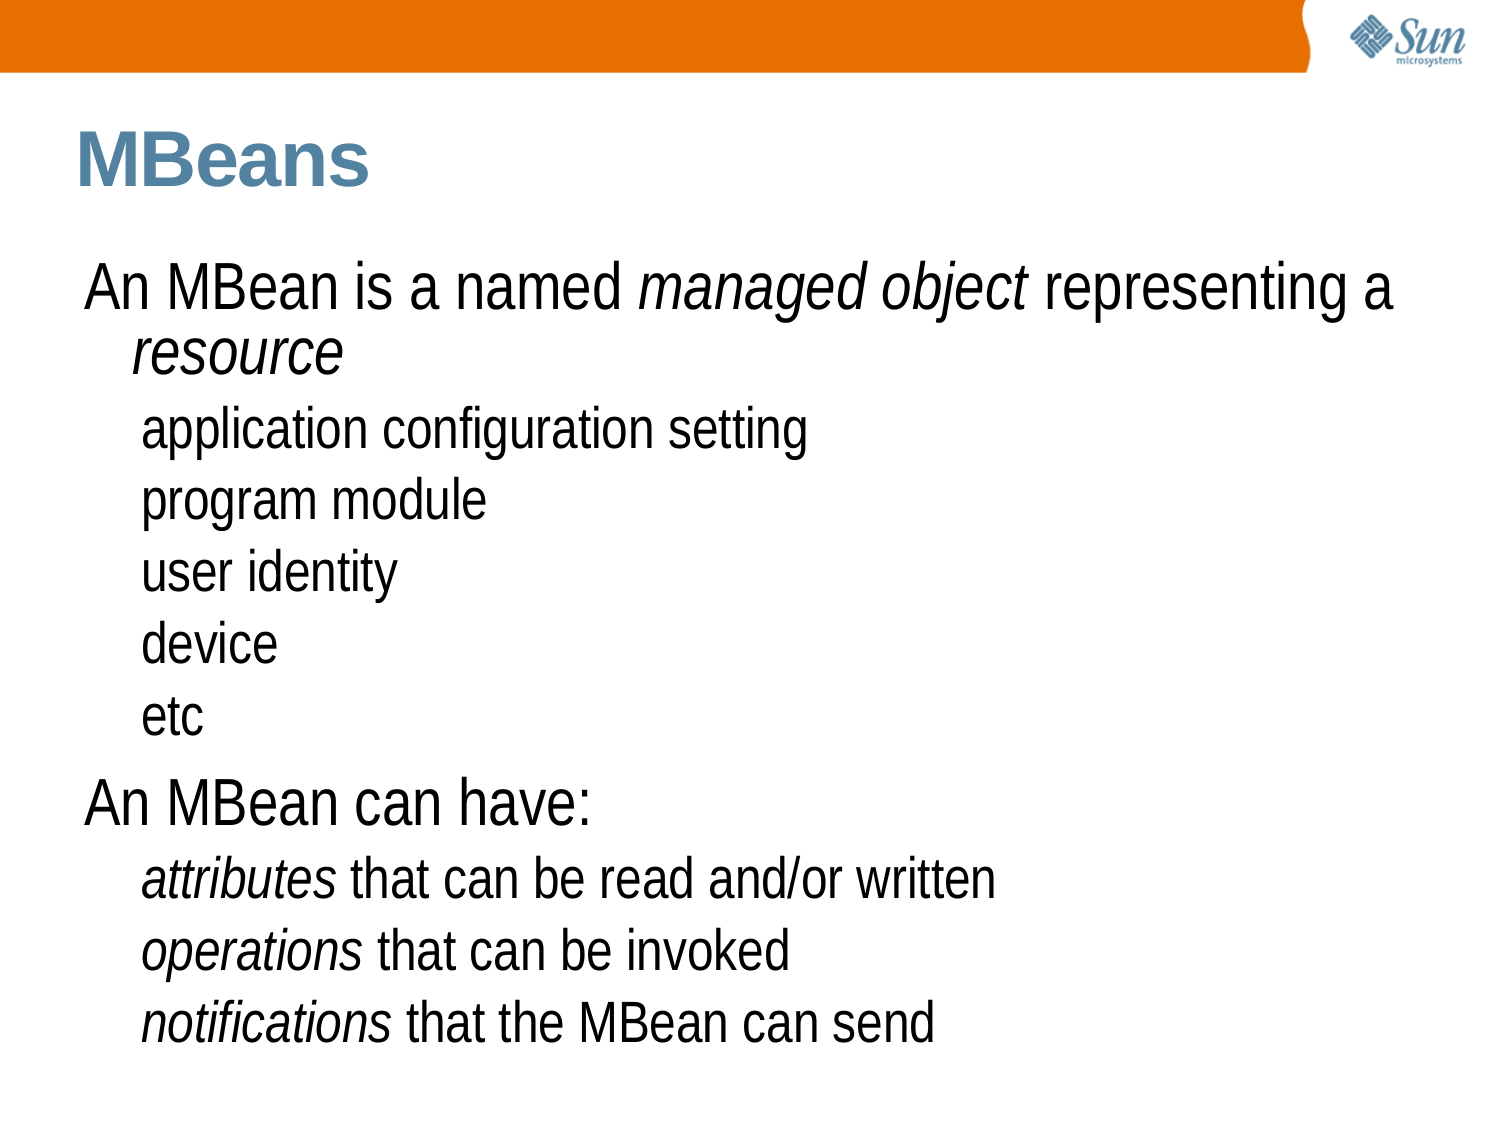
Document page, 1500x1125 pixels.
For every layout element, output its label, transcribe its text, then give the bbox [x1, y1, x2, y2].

title MBeans [75, 122, 1438, 228]
list An MBean is a named managed object representing a resource application configuration setting program module user identity device etc An MBean can have: attributes that can be read and/or written operations that can be invoked notifications that the MBean can send [64, 257, 1402, 1059]
picture [0, 0, 1500, 75]
